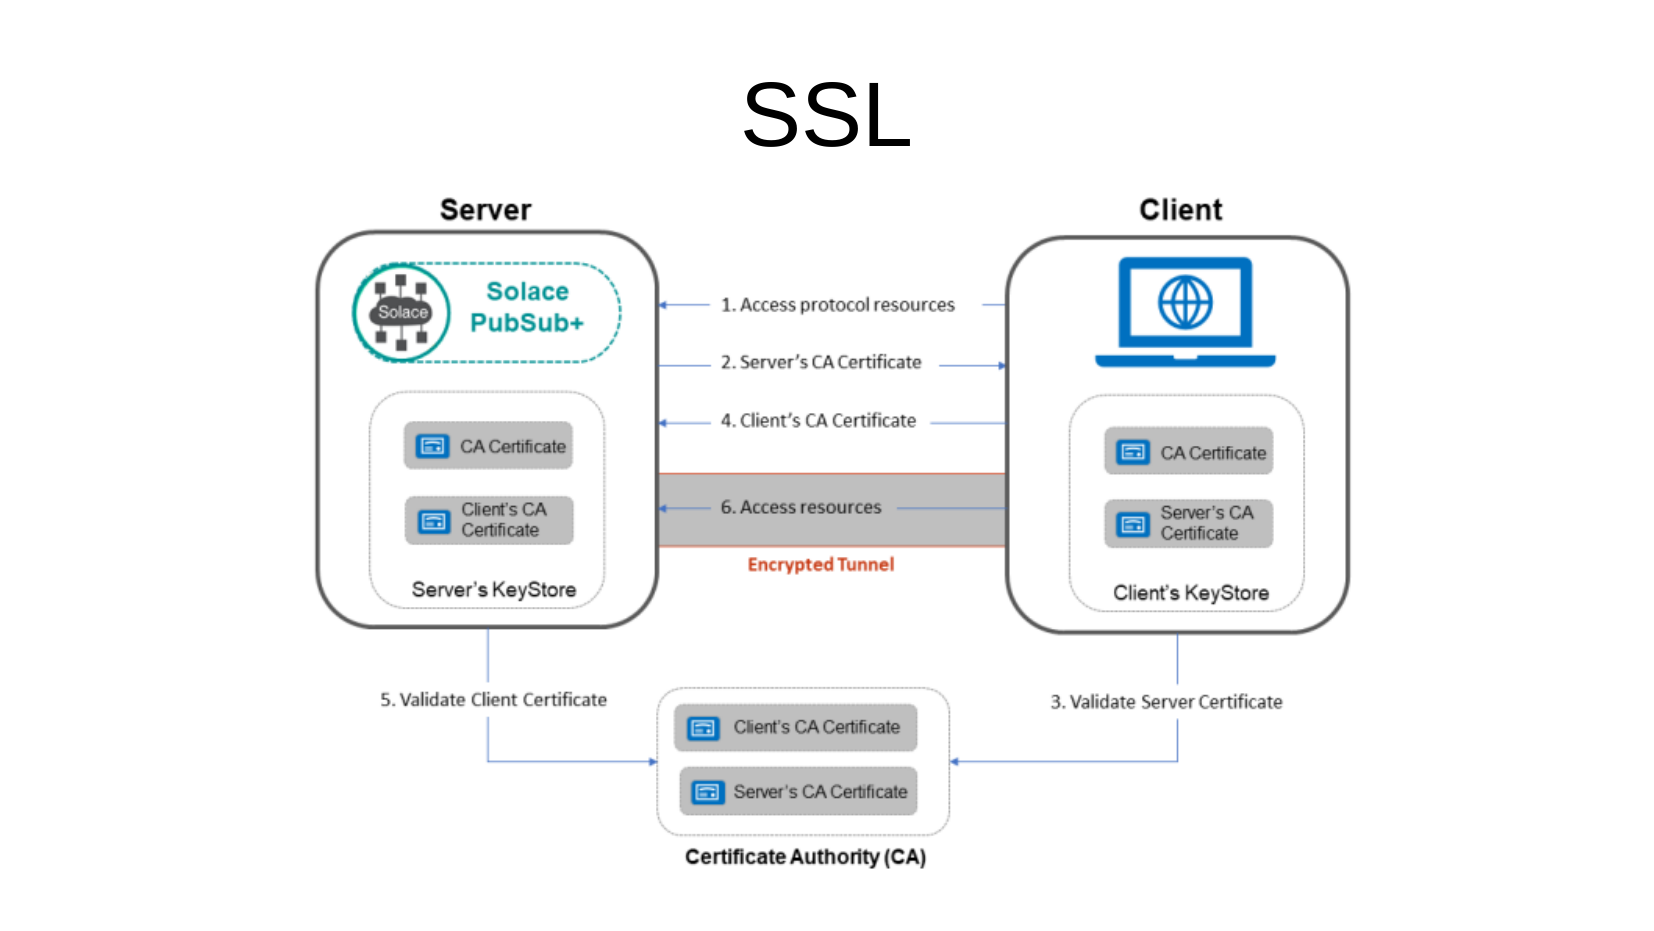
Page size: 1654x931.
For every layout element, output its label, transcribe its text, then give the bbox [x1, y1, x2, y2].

picture [294, 176, 1388, 886]
title SSL [82, 37, 1571, 193]
